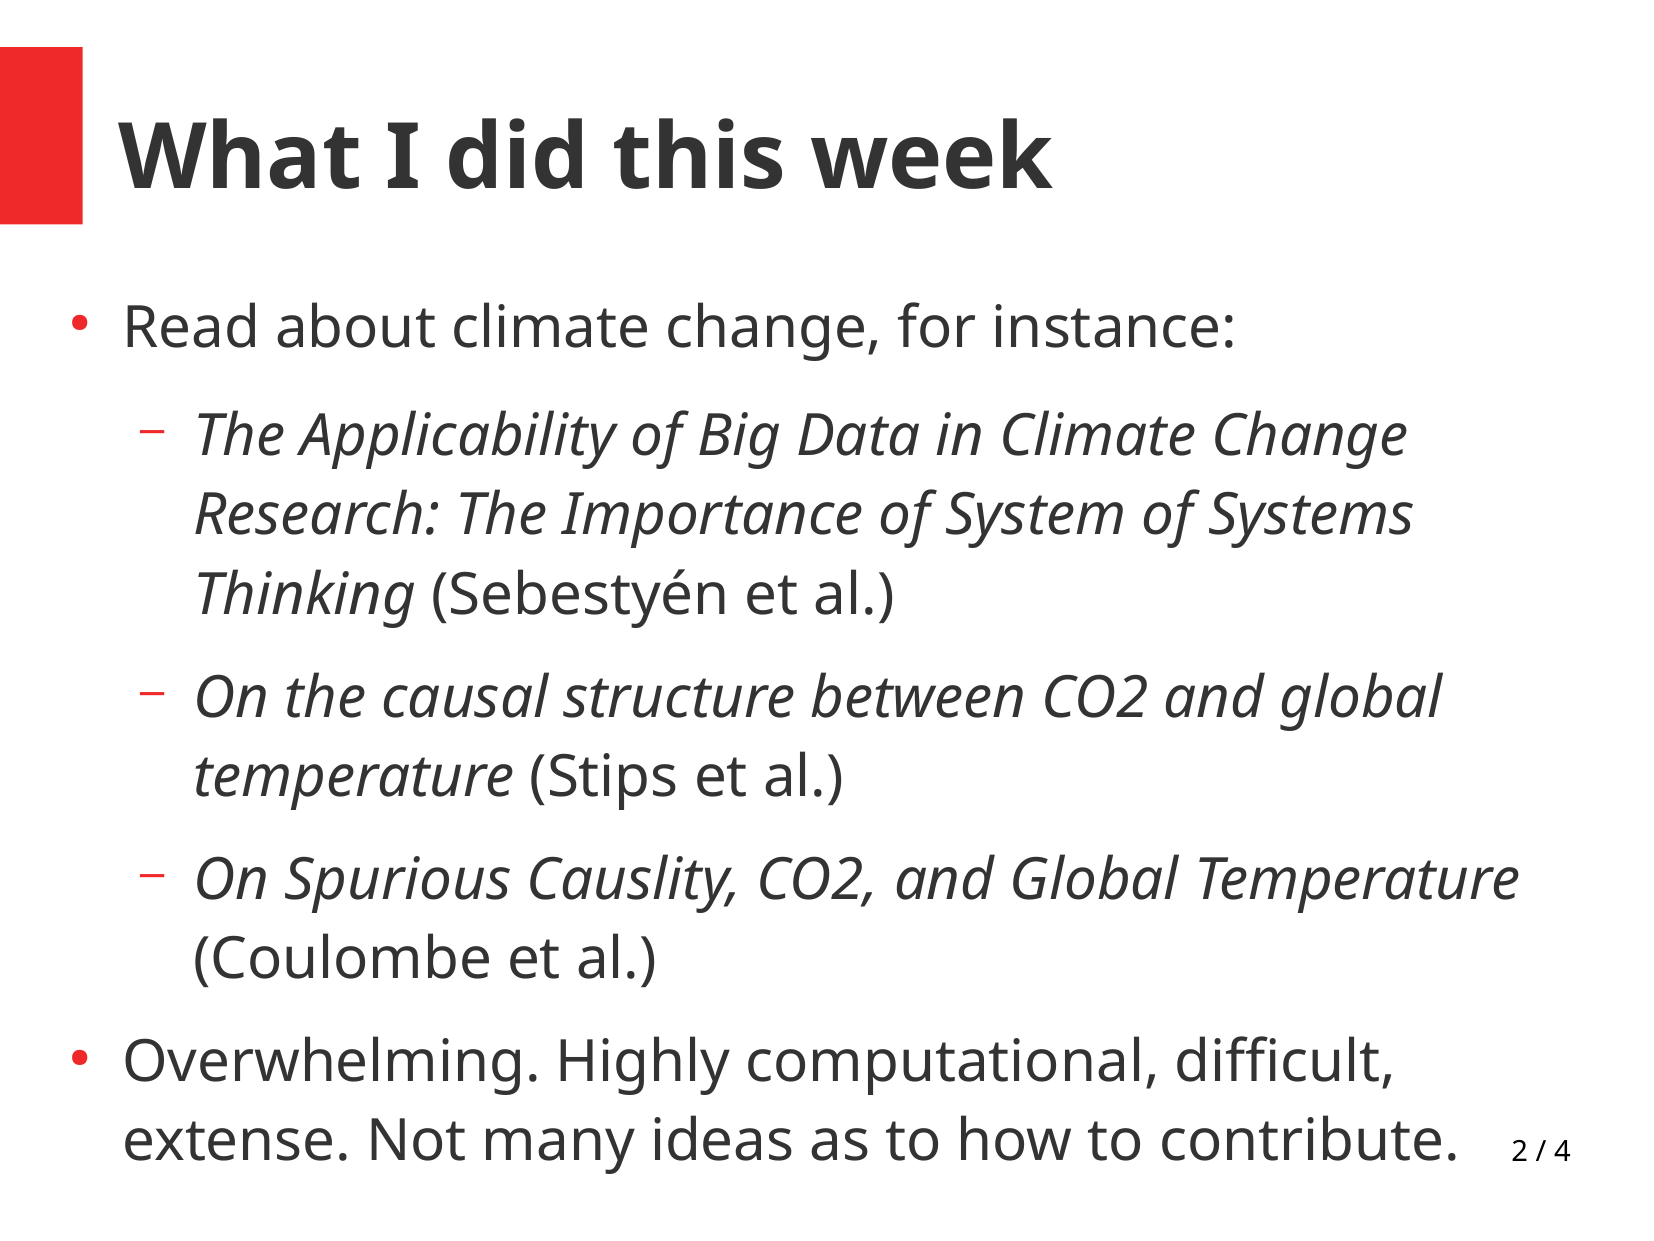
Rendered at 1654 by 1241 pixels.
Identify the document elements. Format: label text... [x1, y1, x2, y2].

list Read about climate change, for instance: The Applicability of Big Data in Climate Change Research: The Importance of System of Systems Thinking (Sebestyén et al.) On the causal structure between CO2 and global temperature (Stips et al.) On Spurious Causlity, CO2, and Global Temperature (Coulombe et al.) Overwhelming. Highly computational, difficult, extense. Not many ideas as to how to contribute. [51, 284, 1599, 1005]
title What I did this week [118, 49, 1571, 257]
